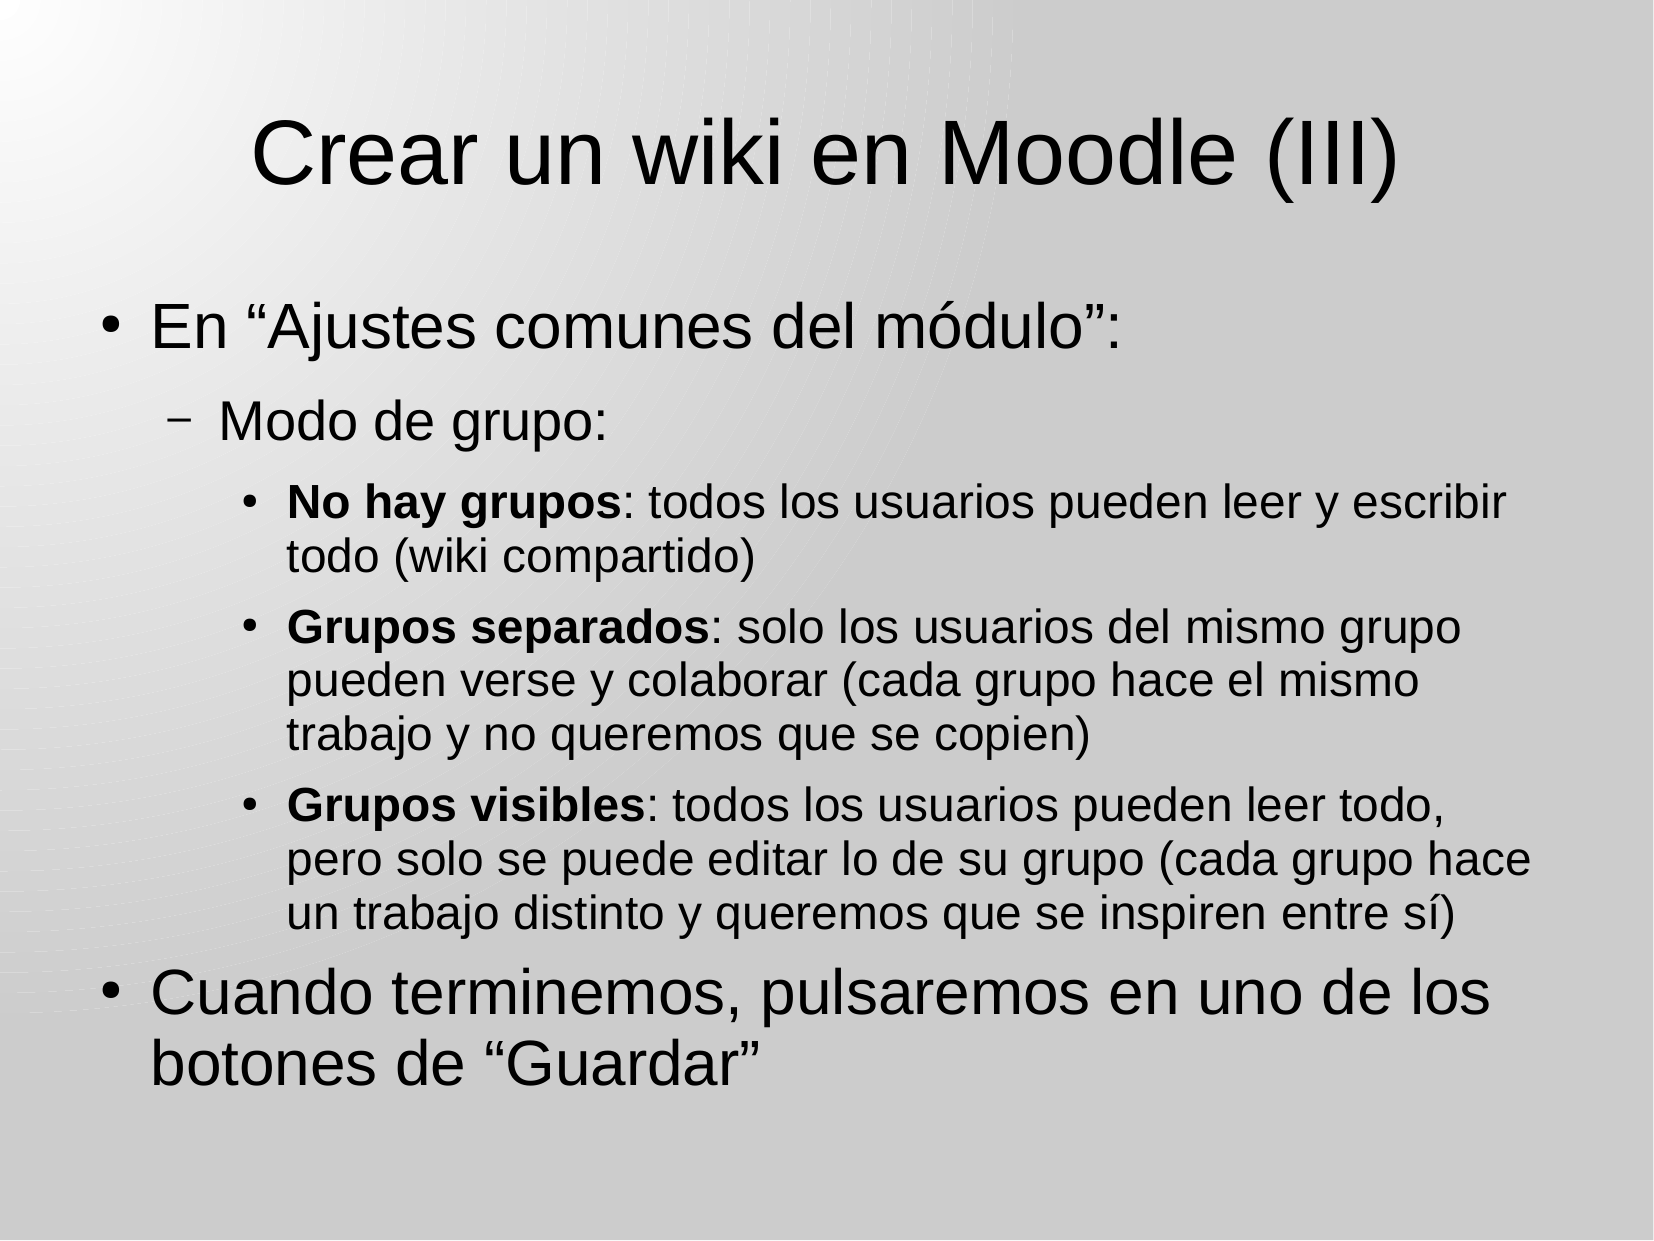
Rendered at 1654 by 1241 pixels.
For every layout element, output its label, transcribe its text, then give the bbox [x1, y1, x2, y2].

title Crear un wiki en Moodle (III) [82, 49, 1571, 257]
list En “Ajustes comunes del módulo”: Modo de grupo: No hay grupos: todos los usuarios pueden leer y escribir todo (wiki compartido) Grupos separados: solo los usuarios del mismo grupo pueden verse y colaborar (cada grupo hace el mismo trabajo y no queremos que se copien) Grupos visibles: todos los usuarios pueden leer todo, pero solo se puede editar lo de su grupo (cada grupo hace un trabajo distinto y queremos que se inspiren entre sí) Cuando terminemos, pulsaremos en uno de los botones de “Guardar” [82, 290, 1538, 1109]
